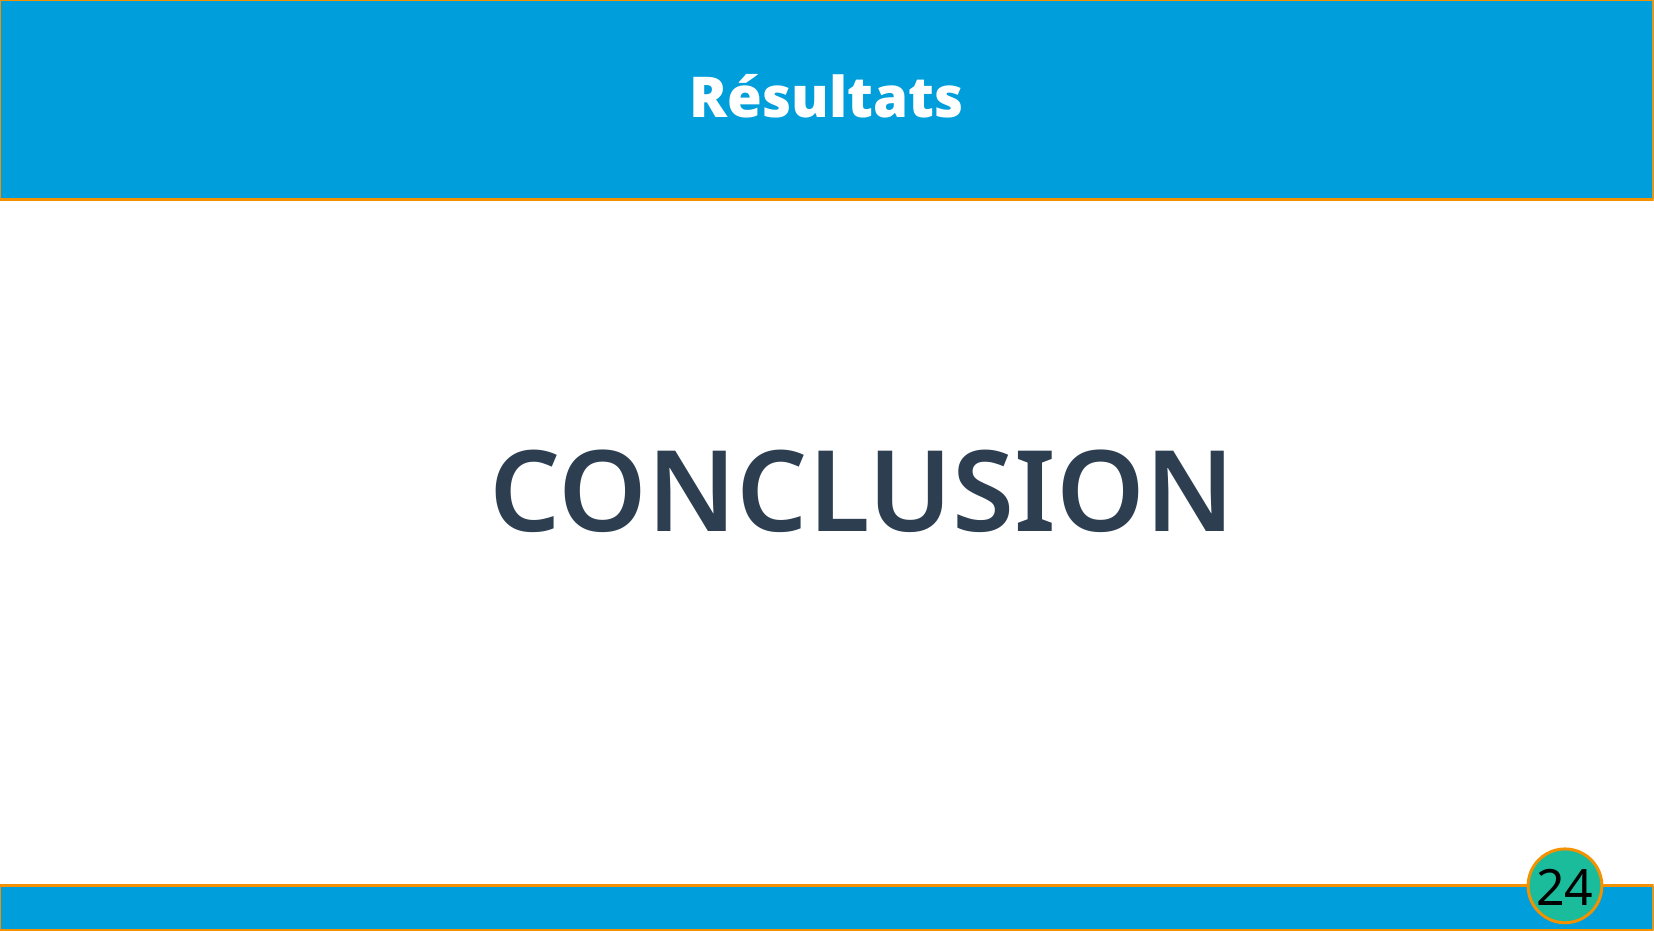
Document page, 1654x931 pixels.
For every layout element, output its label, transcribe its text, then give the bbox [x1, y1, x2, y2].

title Résultats [59, 37, 1595, 155]
list CONCLUSION [82, 217, 1571, 758]
